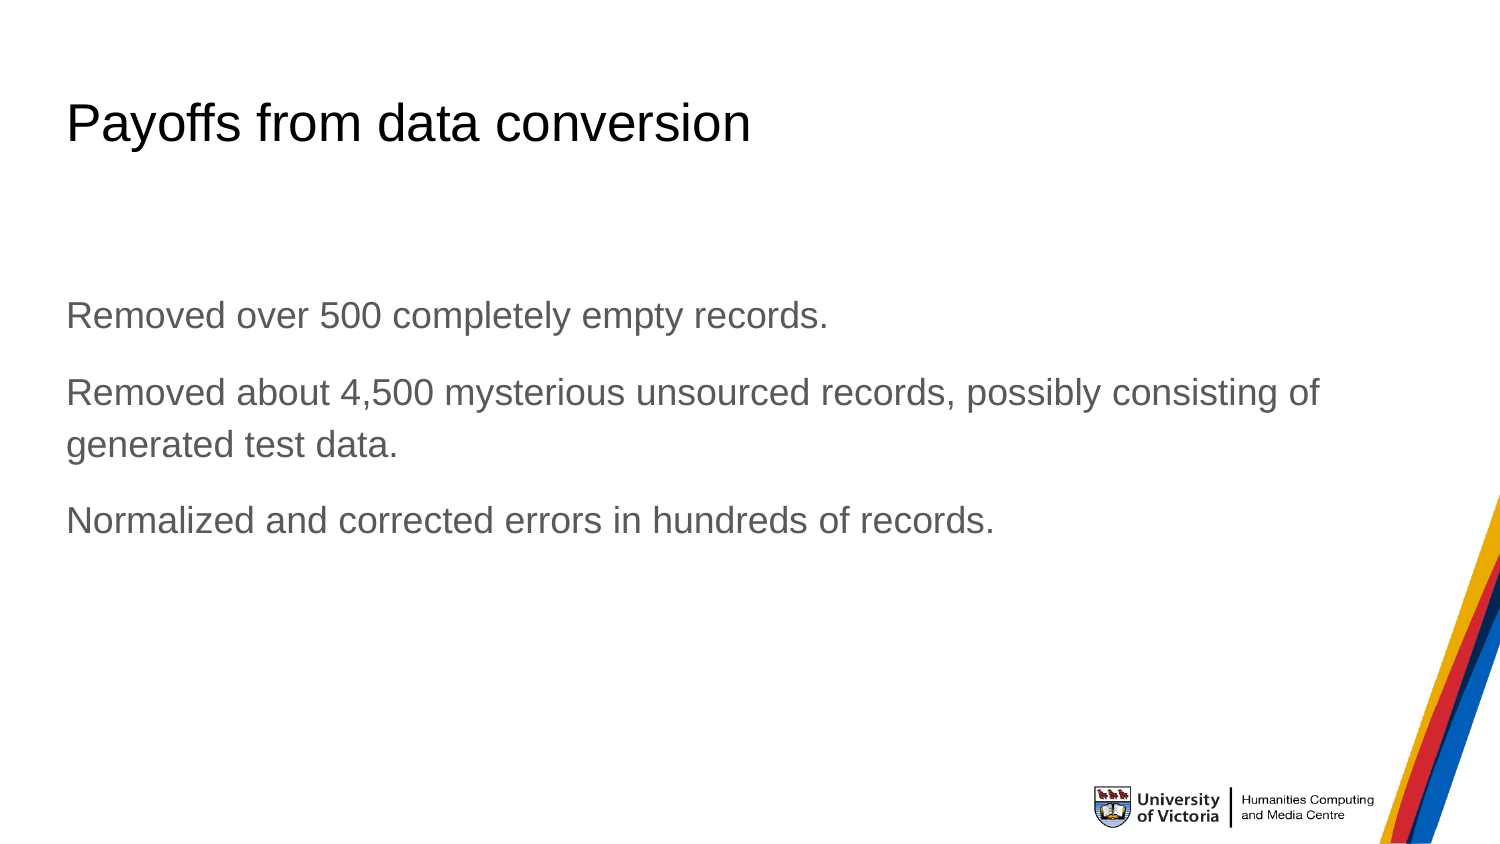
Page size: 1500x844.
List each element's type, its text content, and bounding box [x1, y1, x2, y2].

title Payoffs from data conversion [51, 72, 1449, 167]
picture [1094, 483, 1500, 844]
list Removed over 500 completely empty records. Removed about 4,500 mysterious unsourced records, possibly consisting of generated test data. Normalized and corrected errors in hundreds of records. [51, 269, 1449, 750]
